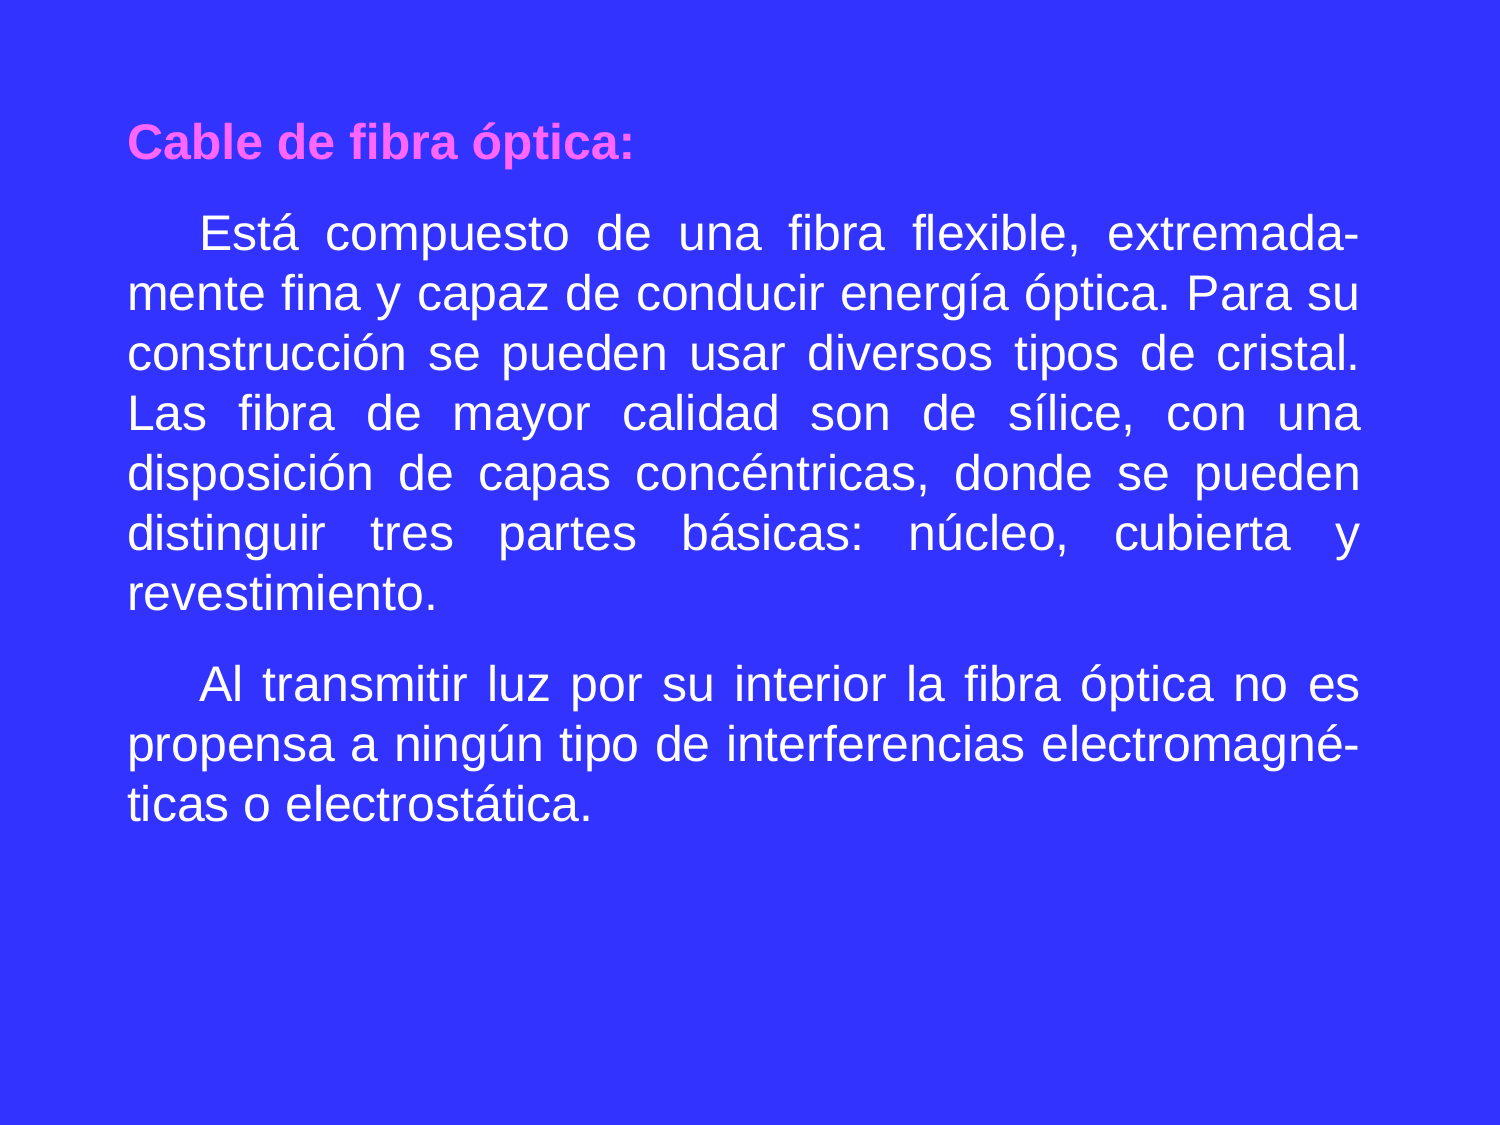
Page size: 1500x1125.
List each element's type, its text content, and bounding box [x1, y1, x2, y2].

text_box Cable de fibra óptica: Está compuesto de una fibra flexible, extremada-mente fina y capaz de conducir energía óptica. Para su construcción se pueden usar diversos tipos de cristal. Las fibra de mayor calidad son de sílice, con una disposición de capas concéntricas, donde se pueden distinguir tres partes básicas: núcleo, cubierta y revestimiento. Al transmitir luz por su interior la fibra óptica no es propensa a ningún tipo de interferencias electromagné- ticas o electrostática. [112, 101, 1377, 840]
